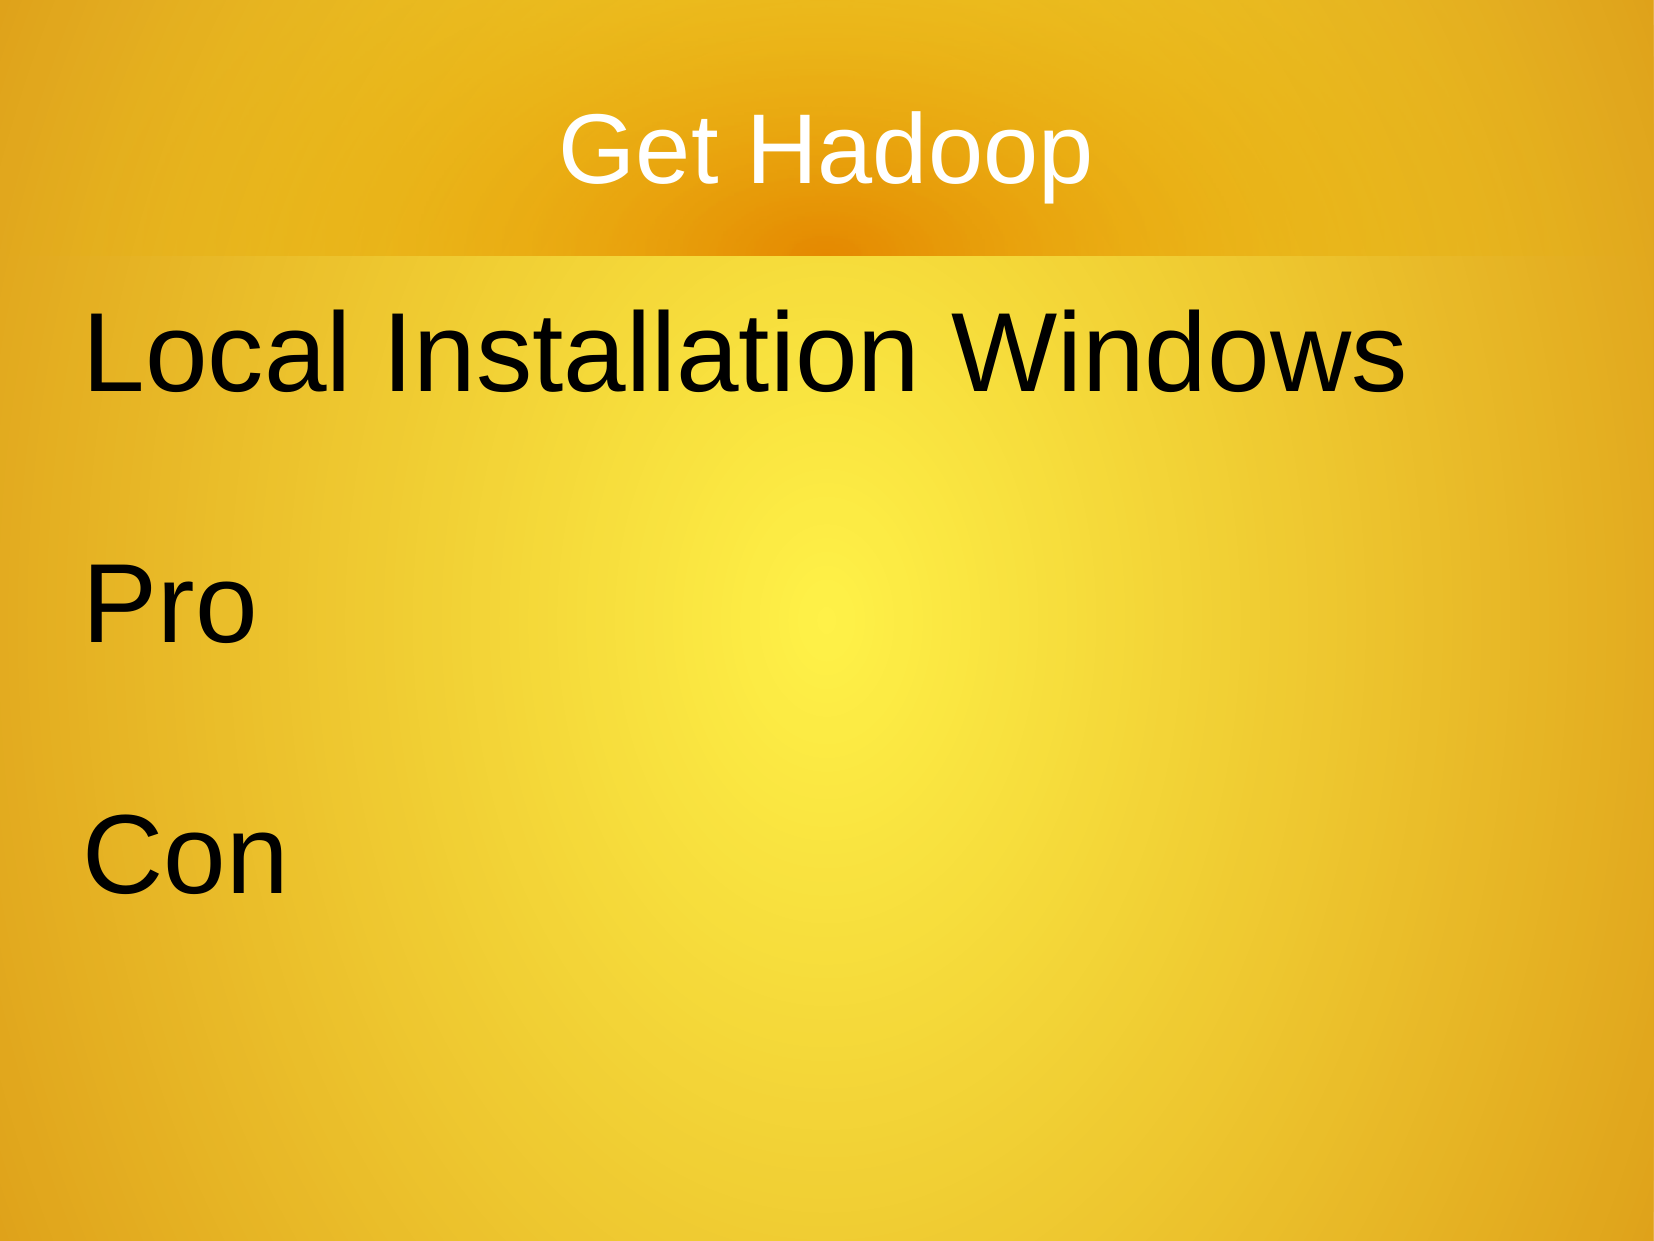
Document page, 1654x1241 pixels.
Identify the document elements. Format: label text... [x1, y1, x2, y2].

title Get Hadoop [82, 47, 1571, 252]
subtitle Local Installation Windows Pro Con [82, 290, 1571, 1010]
